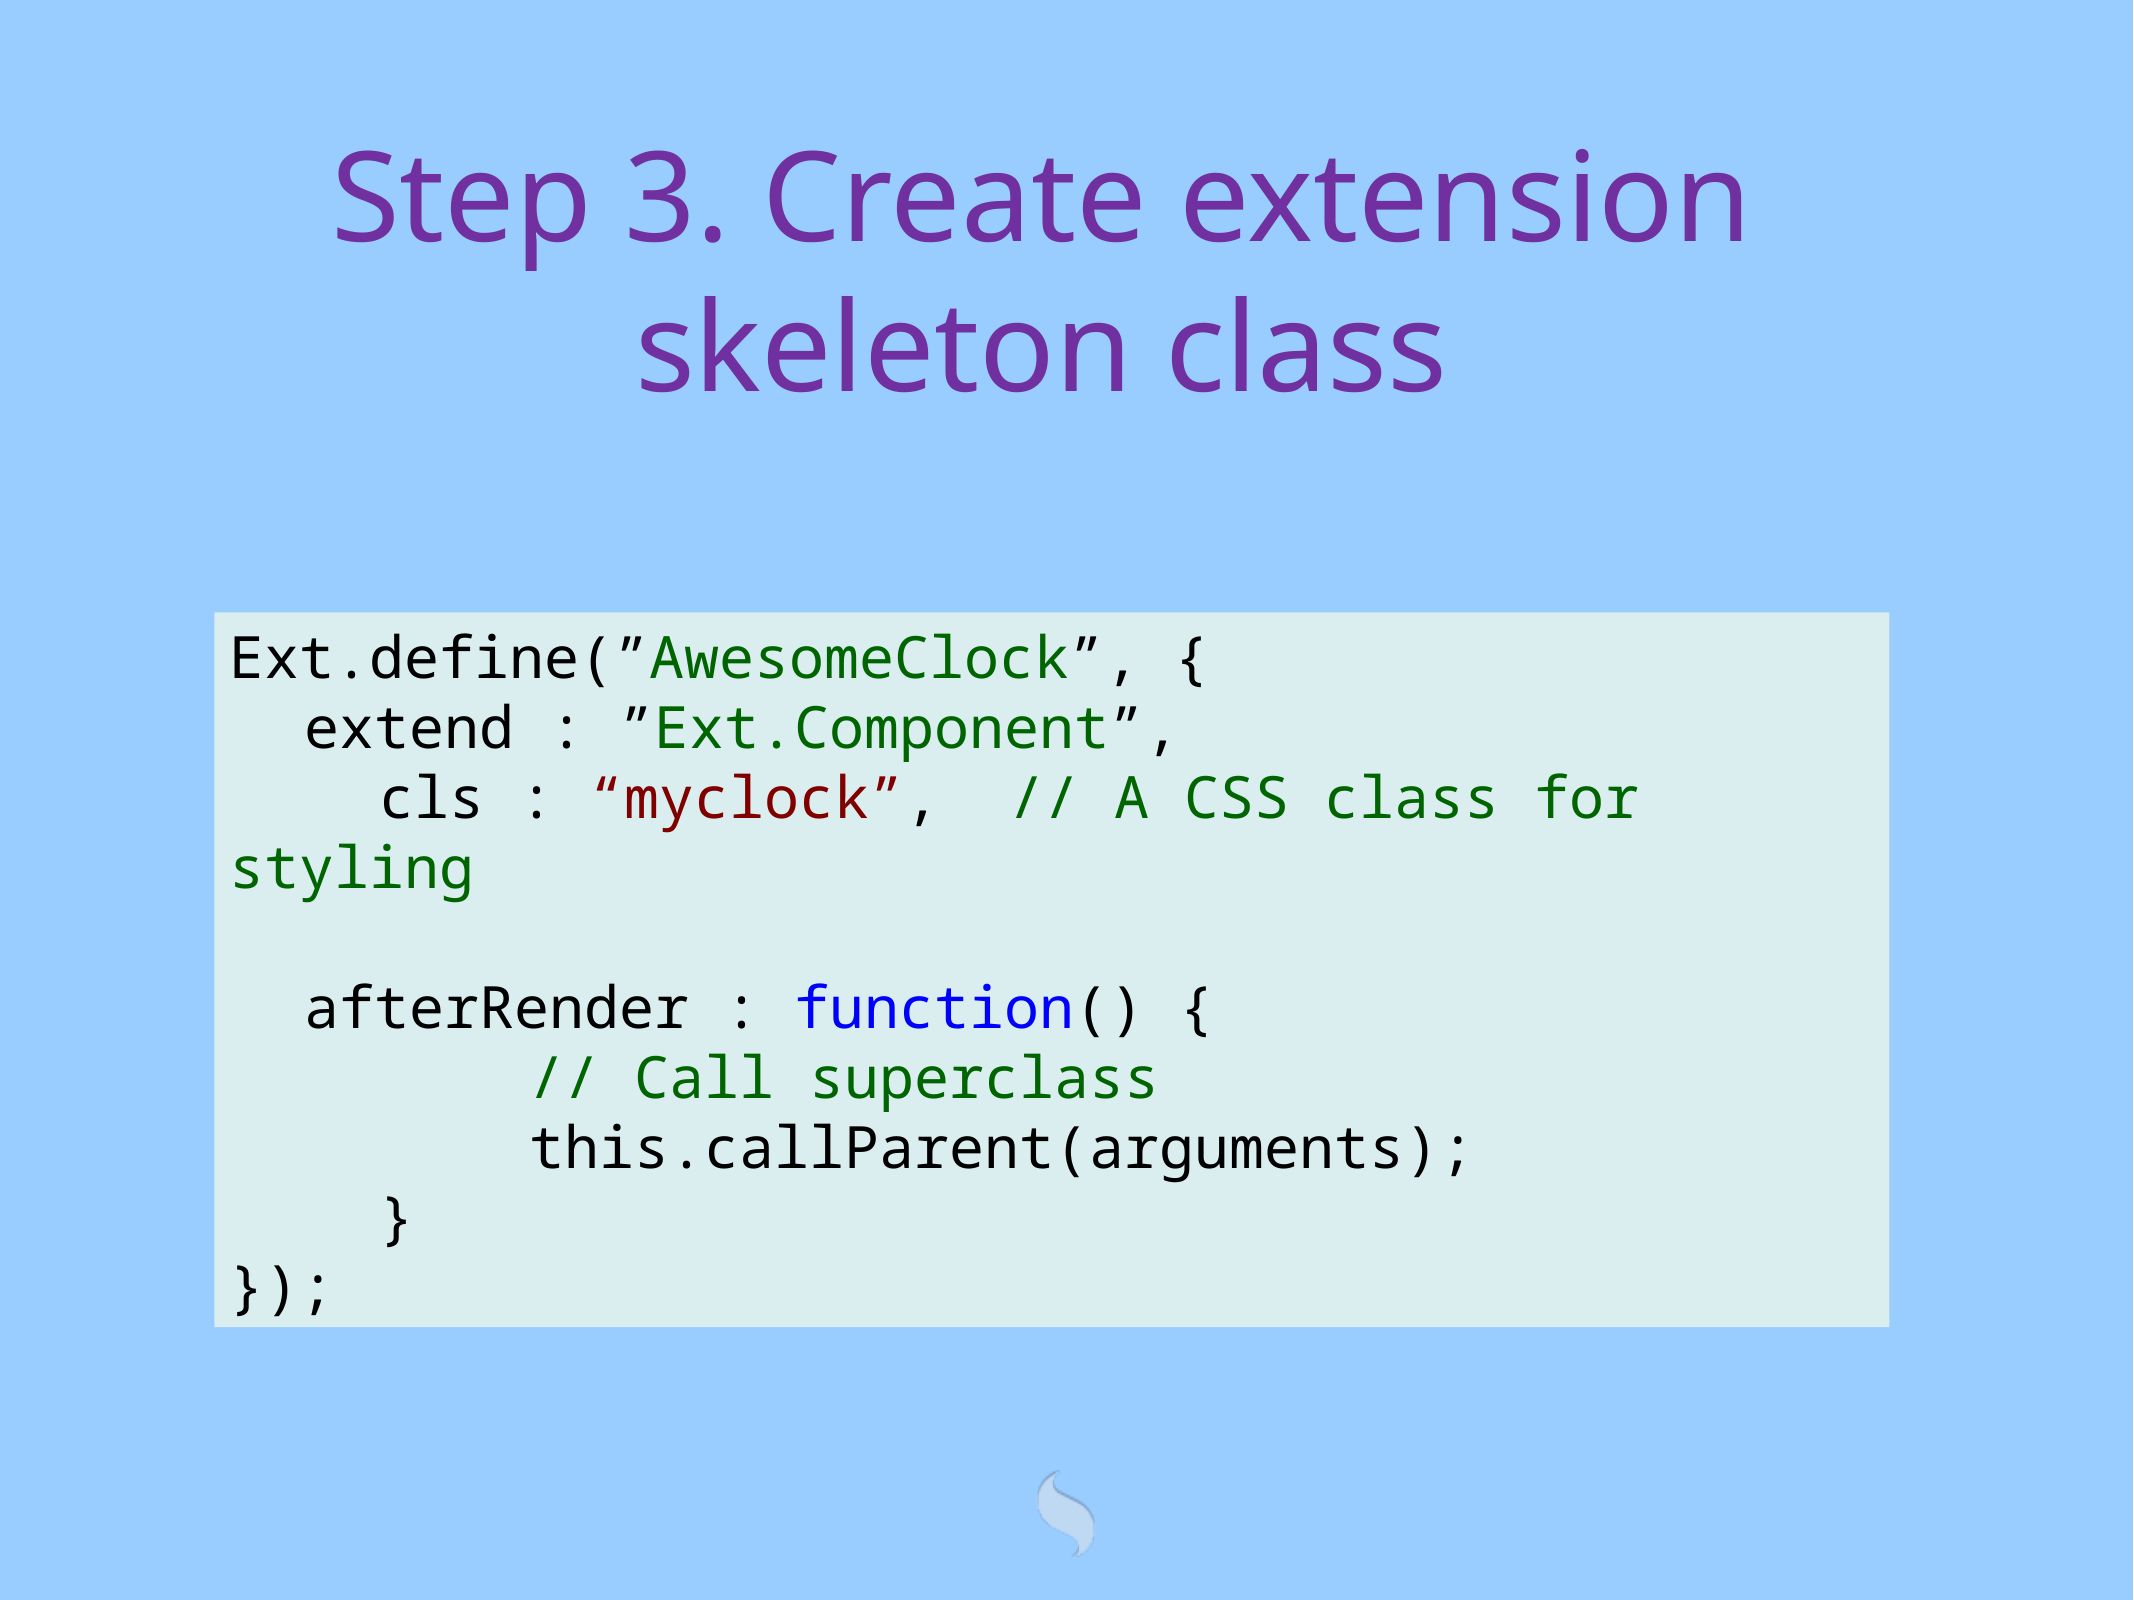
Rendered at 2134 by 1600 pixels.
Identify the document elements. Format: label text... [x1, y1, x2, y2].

text_box Ext.define(”AwesomeClock”, { extend : ”Ext.Component”, cls : “myclock”, // A CSS class for styling afterRender : function() { // Call superclass this.callParent(arguments); } }); [214, 612, 1890, 1328]
picture [1035, 1470, 1098, 1561]
text_box Step 3. Create extension skeleton class [116, 112, 1967, 425]
